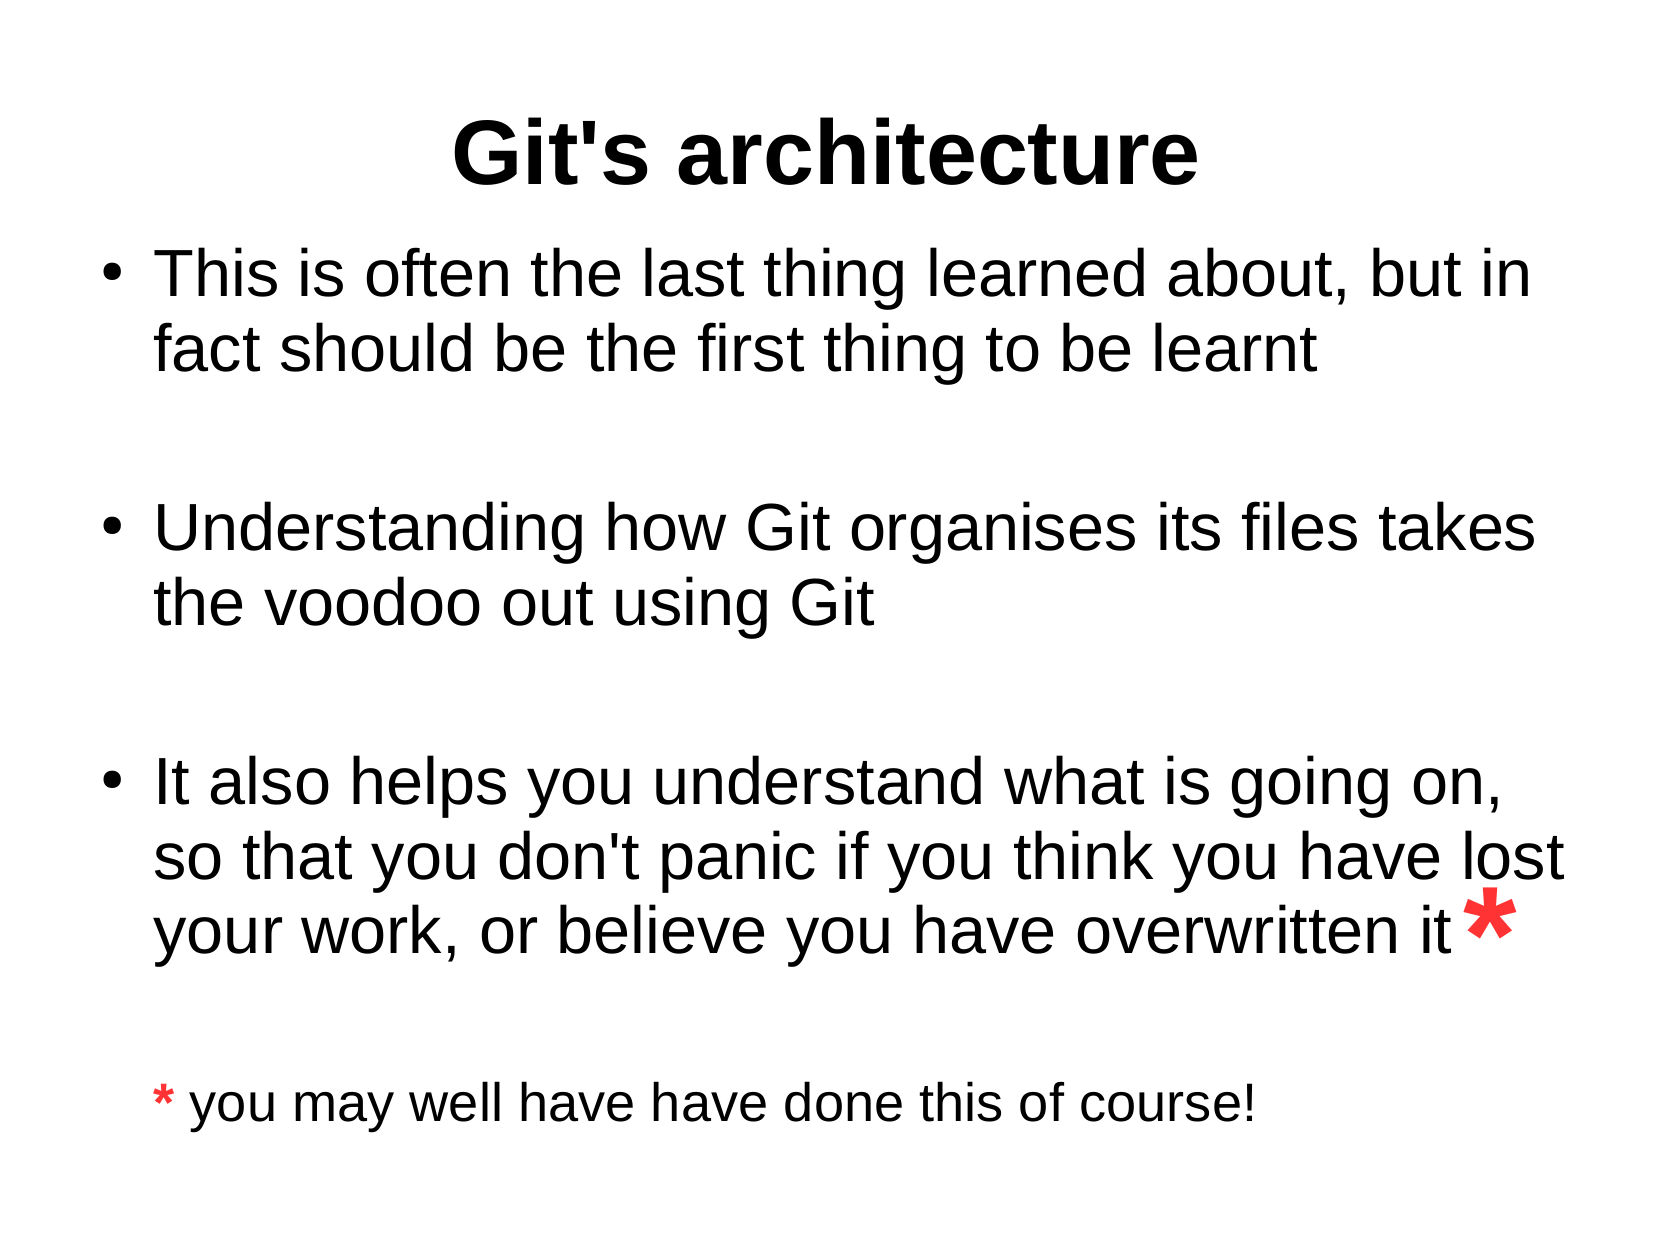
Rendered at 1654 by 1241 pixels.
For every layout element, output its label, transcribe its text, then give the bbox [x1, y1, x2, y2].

text_box * [1449, 850, 1533, 1019]
list This is often the last thing learned about, but in fact should be the first thing to be learnt Understanding how Git organises its files takes the voodoo out using Git It also helps you understand what is going on, so that you don't panic if you think you have lost your work, or believe you have overwritten it * you may well have have done this of course! [82, 236, 1571, 1182]
title Git's architecture [82, 49, 1571, 236]
